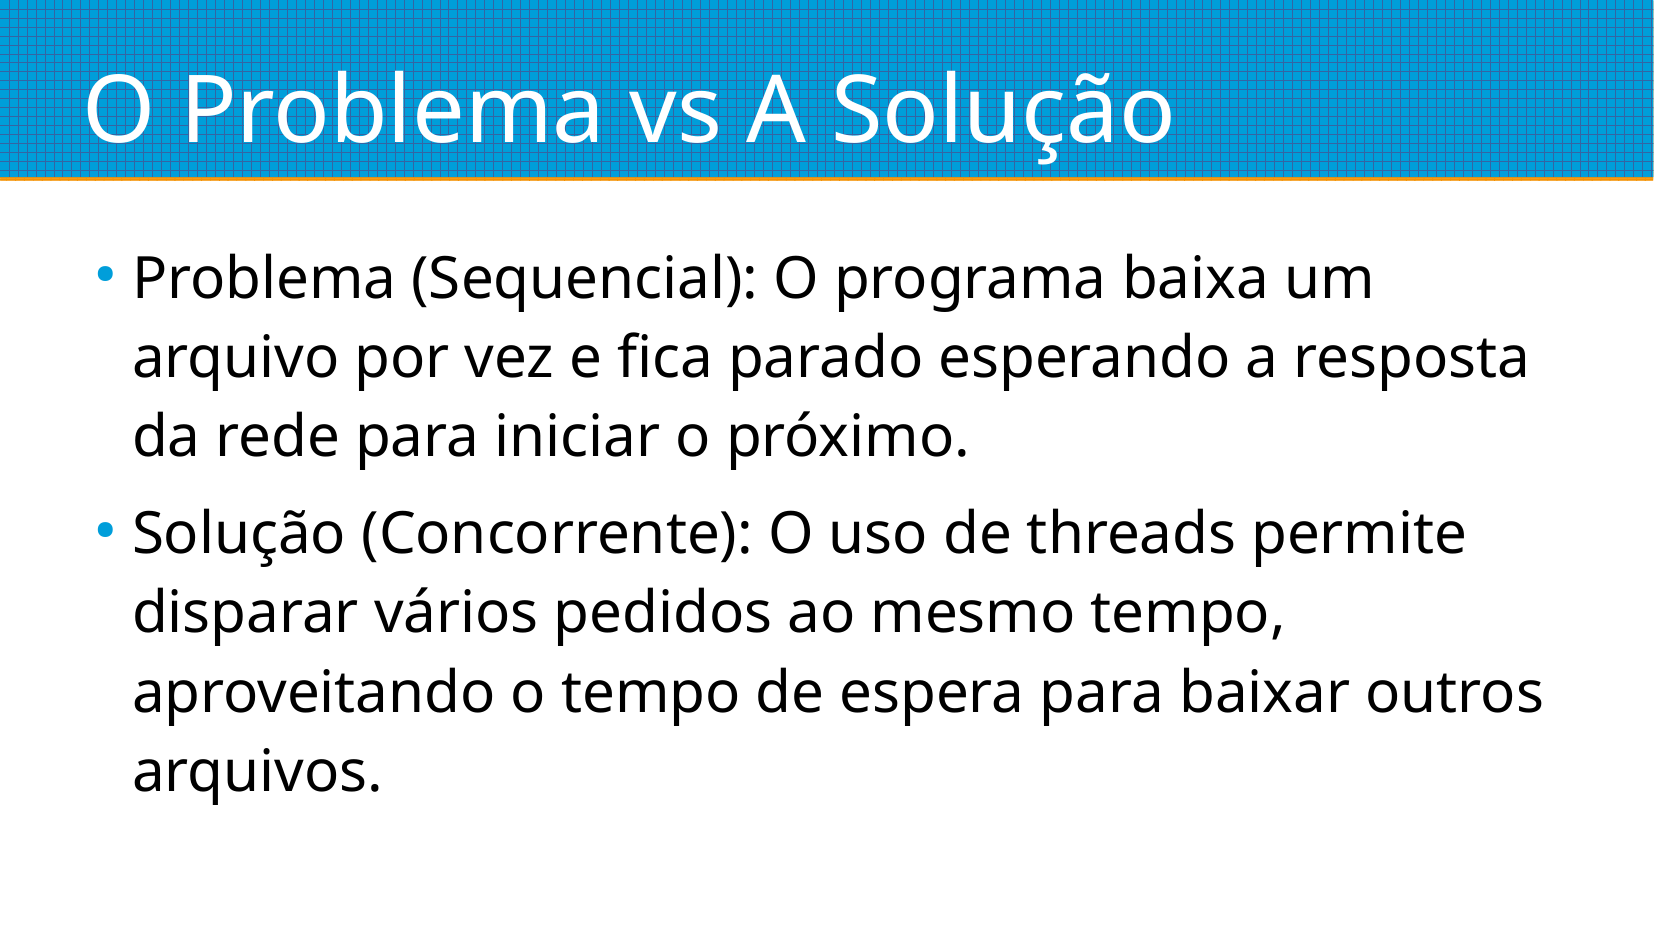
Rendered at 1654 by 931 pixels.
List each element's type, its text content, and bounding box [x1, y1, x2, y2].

title O Problema vs A Solução [82, 14, 1571, 171]
list Problema (Sequencial): O programa baixa um arquivo por vez e fica parado esperando a resposta da rede para iniciar o próximo. Solução (Concorrente): O uso de threads permite disparar vários pedidos ao mesmo tempo, aproveitando o tempo de espera para baixar outros arquivos. [82, 236, 1563, 811]
